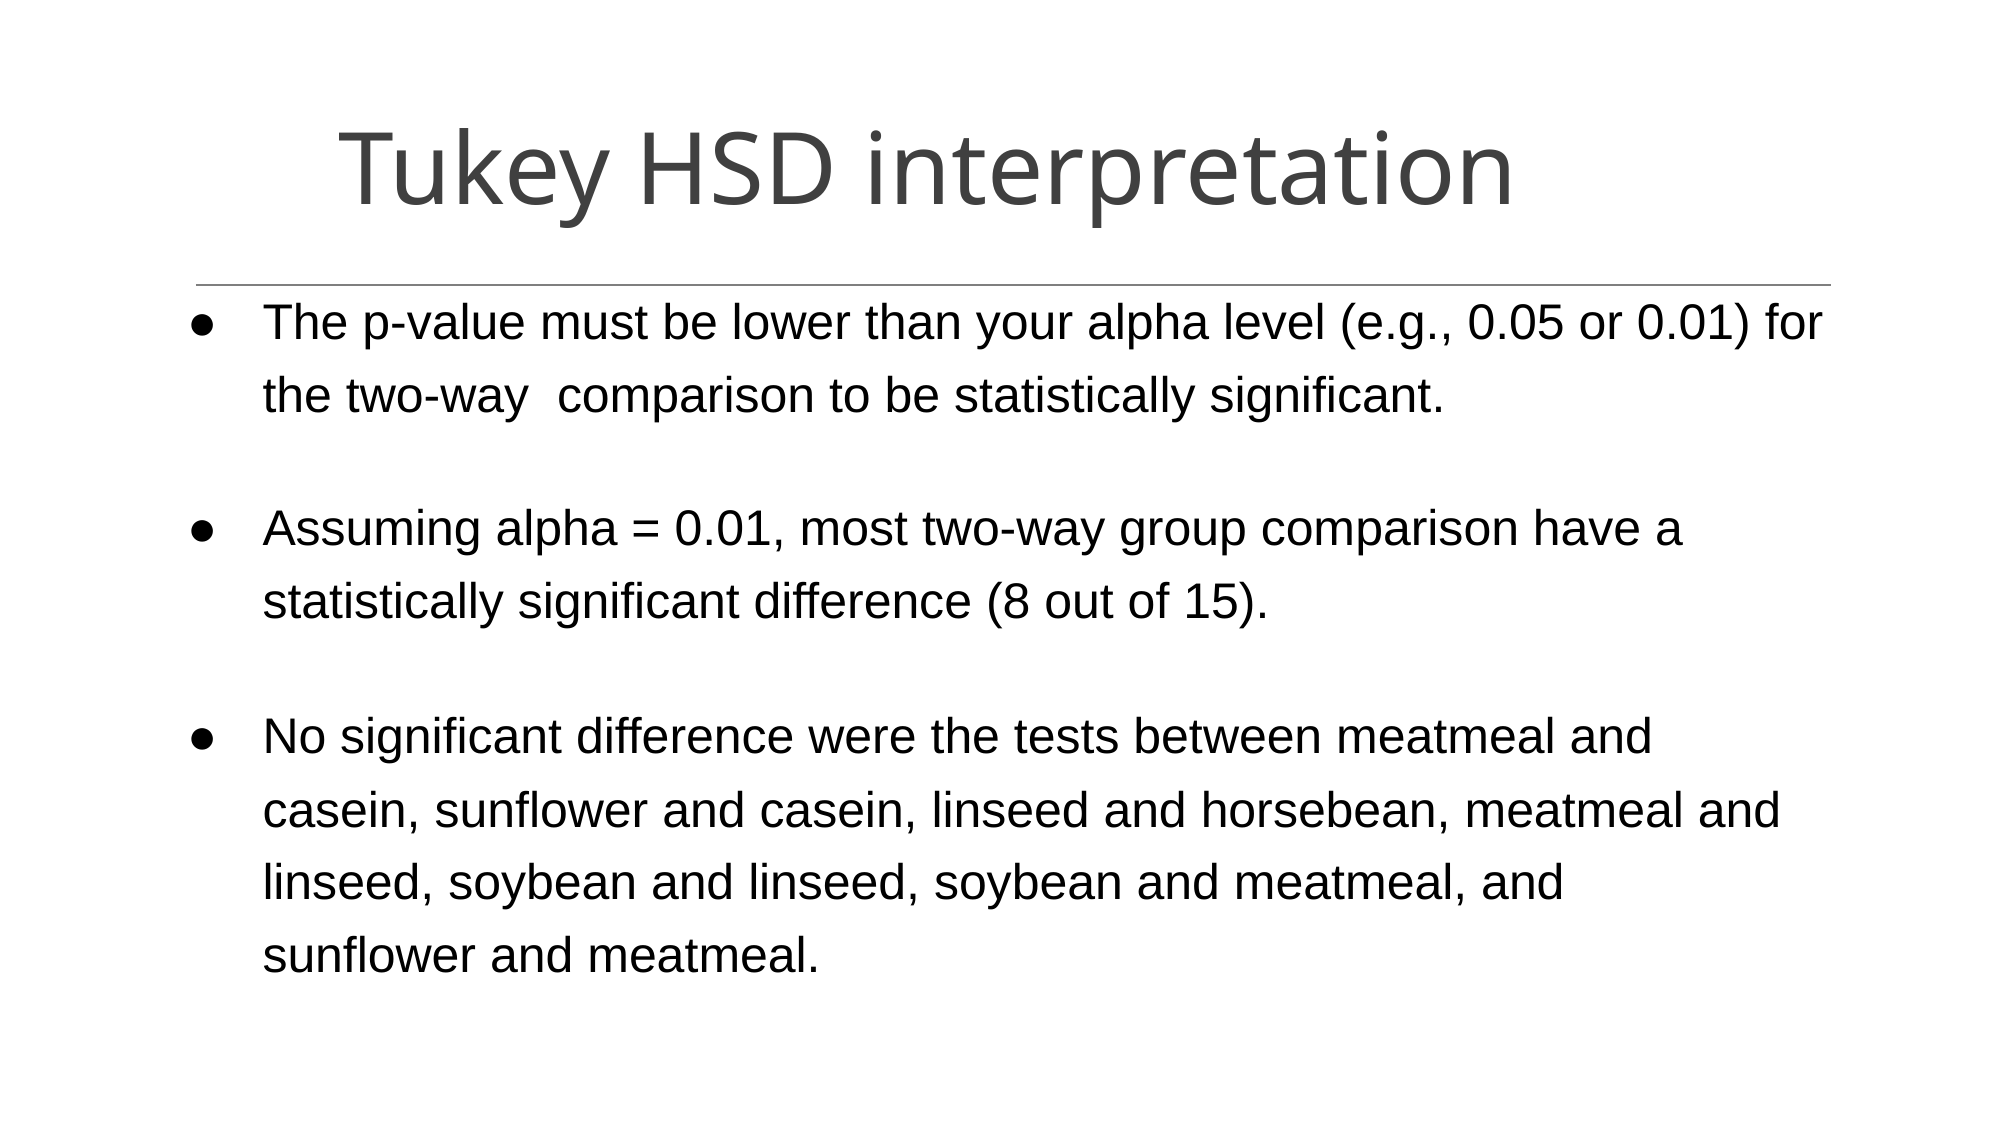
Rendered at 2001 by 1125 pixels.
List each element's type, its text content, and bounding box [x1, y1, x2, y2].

text_box [0, 0, 1126, 1125]
text_box the two-way comparison to be statistically significant. [262, 367, 1447, 424]
text_box The p-value must be lower than your alpha level (e.g., 0.05 or 0.01) for [262, 294, 1840, 351]
text_box linseed, soybean and linseed, soybean and meatmeal, and [262, 854, 1580, 911]
text_box ● [187, 500, 238, 557]
text_box sunflower and meatmeal. [262, 927, 822, 983]
text_box Assuming alpha = 0.01, most two-way group comparison have a [262, 500, 1699, 557]
text_box Tukey HSD interpretation [339, 97, 1613, 215]
text_box statistically significant difference (8 out of 15). [262, 573, 1272, 630]
text_box ● [187, 708, 237, 765]
text_box ● [187, 294, 238, 351]
text_box casein, sunflower and casein, linseed and horsebean, meatmeal and [262, 781, 1797, 838]
text_box No significant difference were the tests between meatmeal and [262, 708, 1669, 765]
